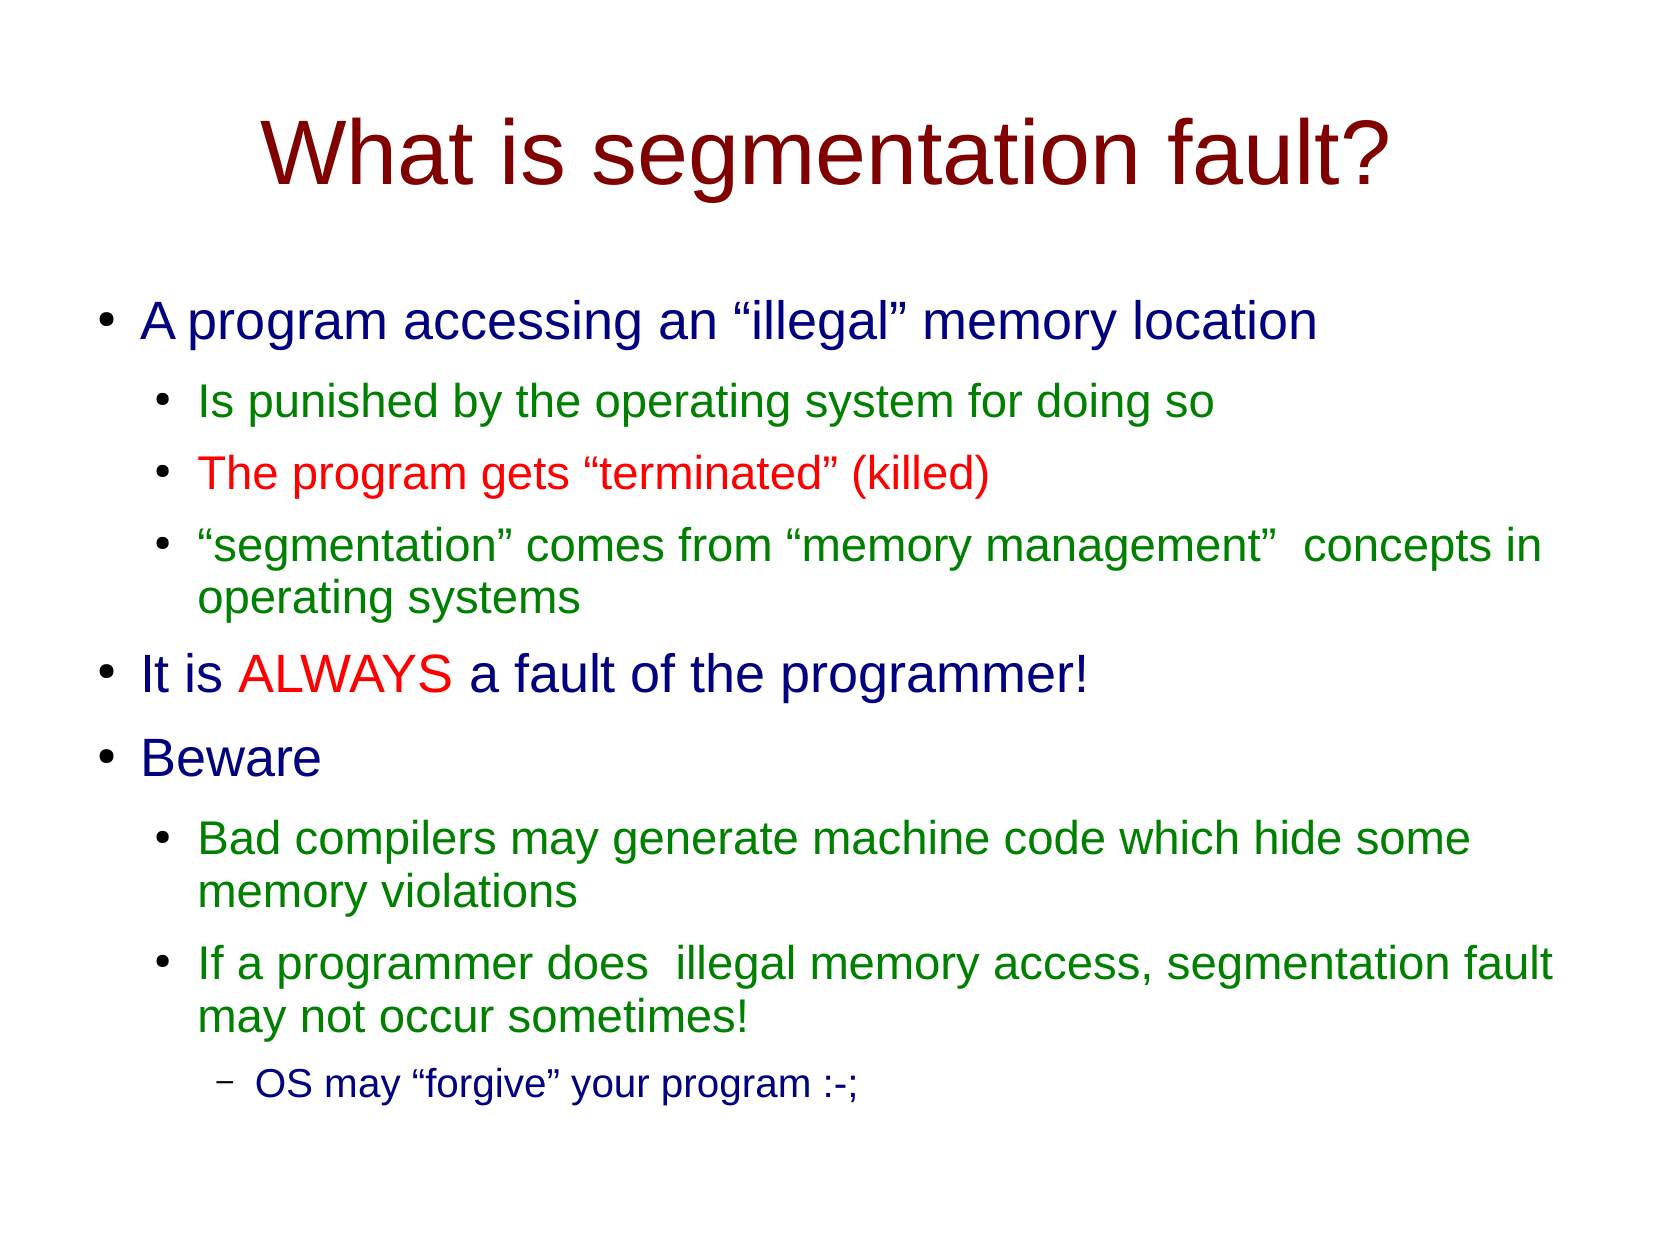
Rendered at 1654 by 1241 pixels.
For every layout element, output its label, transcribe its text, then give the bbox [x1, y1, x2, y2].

list A program accessing an “illegal” memory location Is punished by the operating system for doing so The program gets “terminated” (killed) “segmentation” comes from “memory management” concepts in operating systems It is ALWAYS a fault of the programmer! Beware Bad compilers may generate machine code which hide some memory violations If a programmer does illegal memory access, segmentation fault may not occur sometimes! OS may “forgive” your program :-; [82, 290, 1571, 1109]
title What is segmentation fault? [82, 49, 1571, 257]
